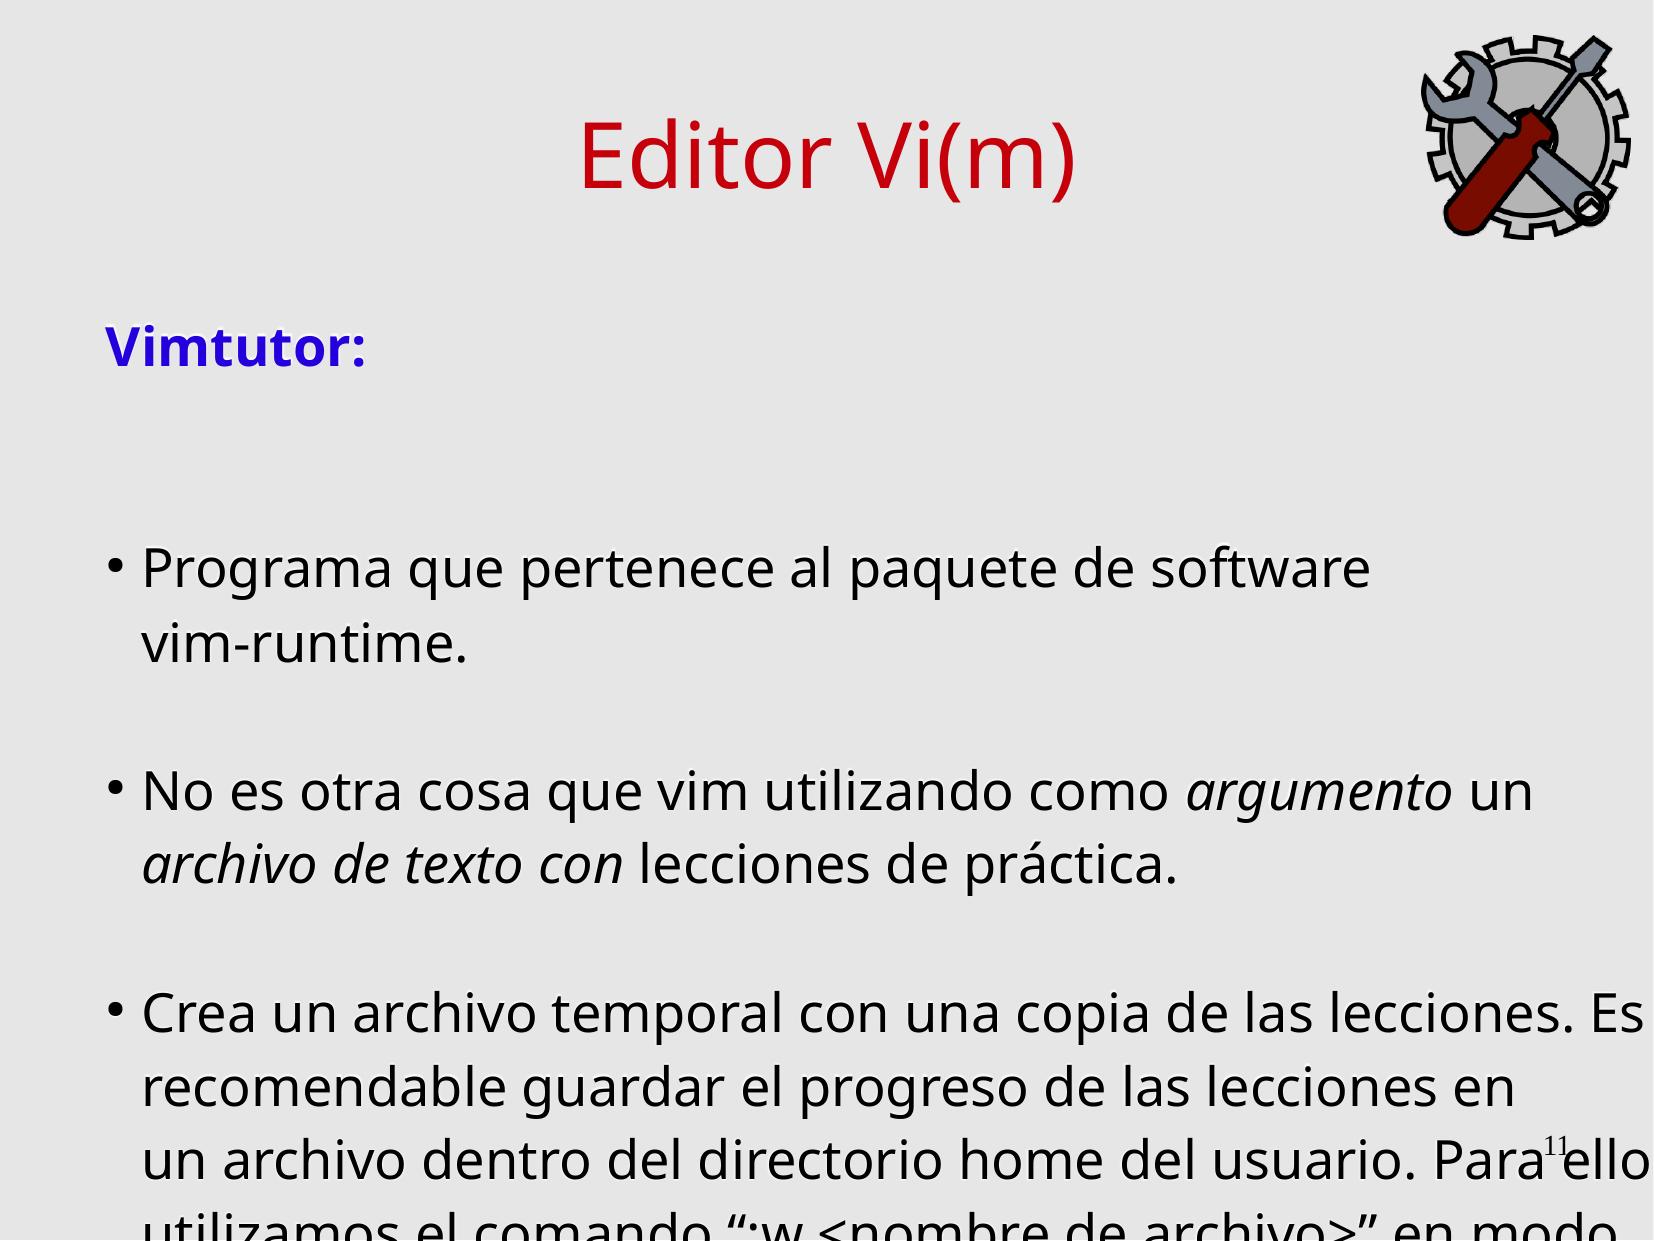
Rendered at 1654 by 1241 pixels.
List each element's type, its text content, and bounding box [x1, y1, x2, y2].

picture [1421, 35, 1631, 240]
text_box Vimtutor: Programa que pertenece al paquete de software vim-runtime. No es otra cosa que vim utilizando como argumento un archivo de texto con lecciones de práctica. Crea un archivo temporal con una copia de las lecciones. Es recomendable guardar el progreso de las lecciones en un archivo dentro del directorio home del usuario. Para ello utilizamos el comando “:w <nombre de archivo>” en modo normal. [88, 297, 1572, 1158]
title Editor Vi(m) [82, 49, 1571, 257]
